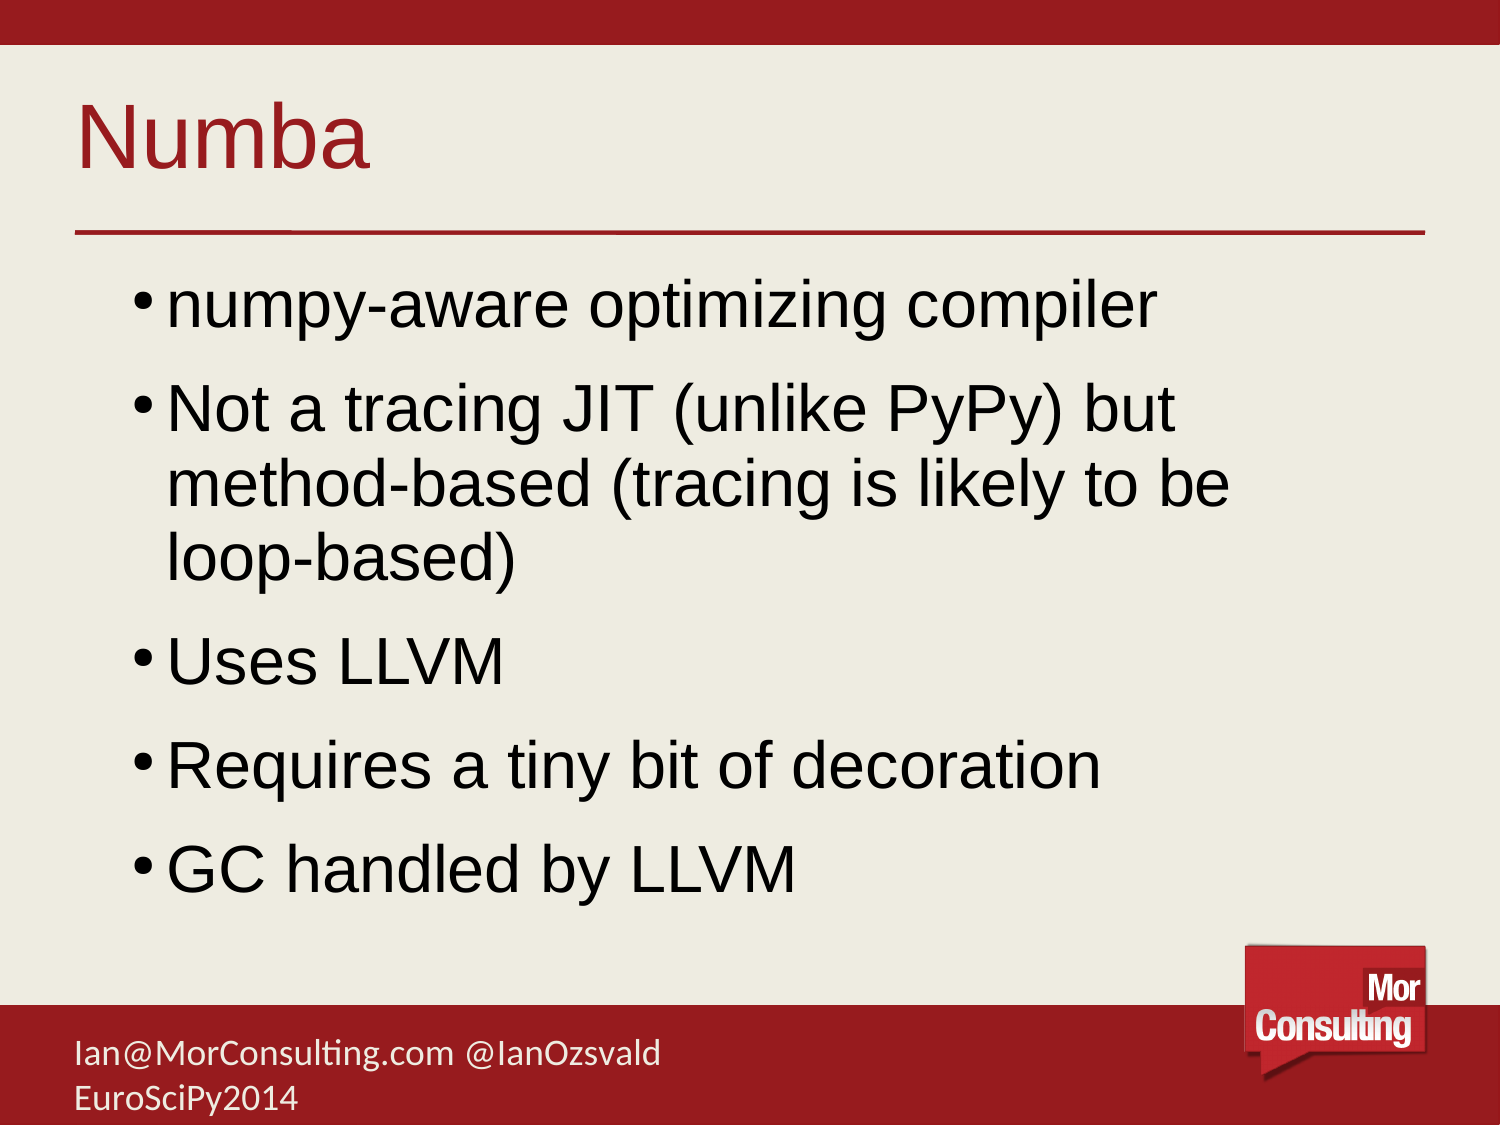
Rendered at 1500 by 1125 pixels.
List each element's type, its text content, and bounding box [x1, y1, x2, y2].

list numpy-aware optimizing compiler Not a tracing JIT (unlike PyPy) but method-based (tracing is likely to be loop-based) Uses LLVM Requires a tiny bit of decoration GC handled by LLVM [75, 263, 1395, 916]
picture [1230, 935, 1438, 1089]
title Numba [74, 44, 1425, 232]
